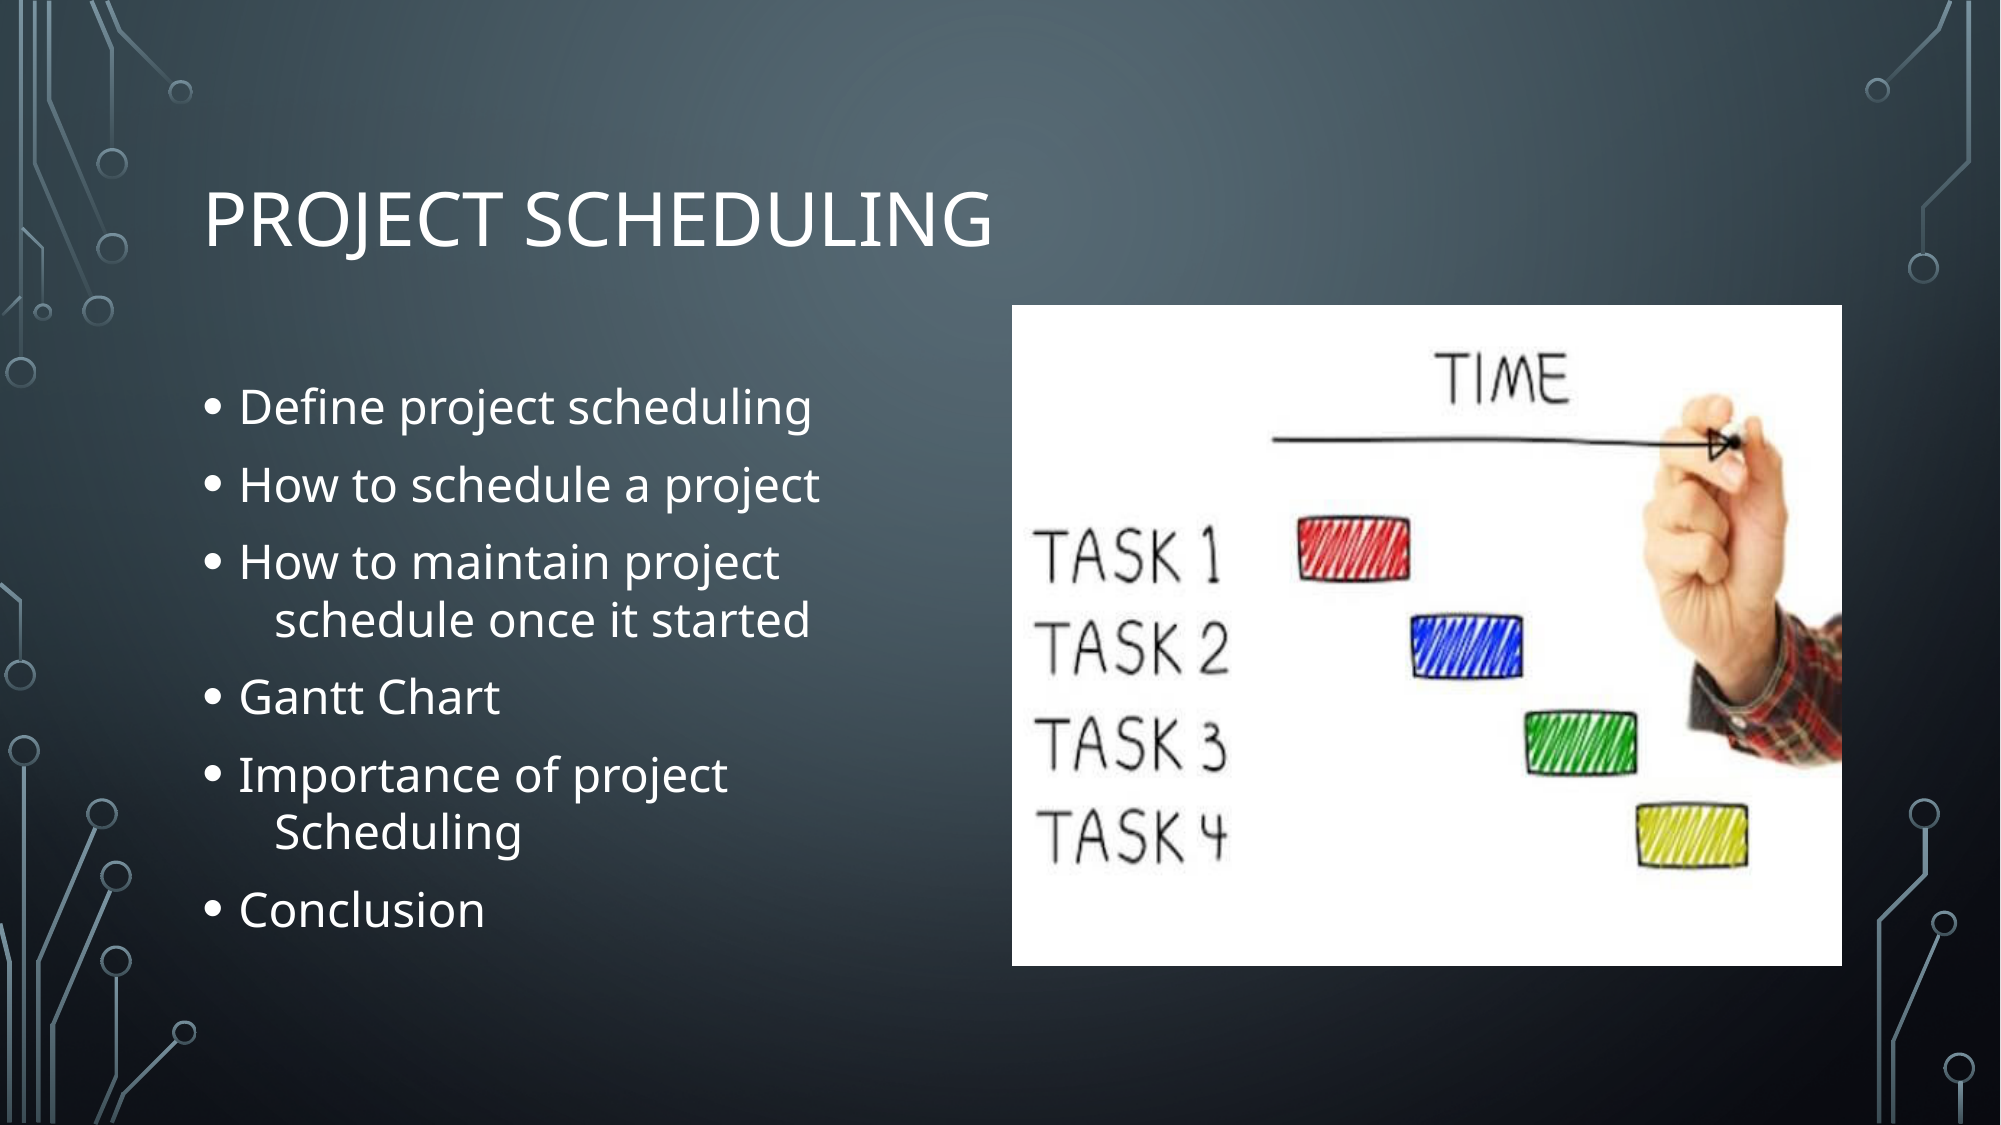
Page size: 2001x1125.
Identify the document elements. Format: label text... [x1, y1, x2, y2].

picture [1012, 305, 1842, 966]
list Define project scheduling How to schedule a project How to maintain project schedule once it started Gantt Chart Importance of project Scheduling Conclusion [187, 369, 988, 951]
title Project Scheduling [187, 101, 1813, 344]
